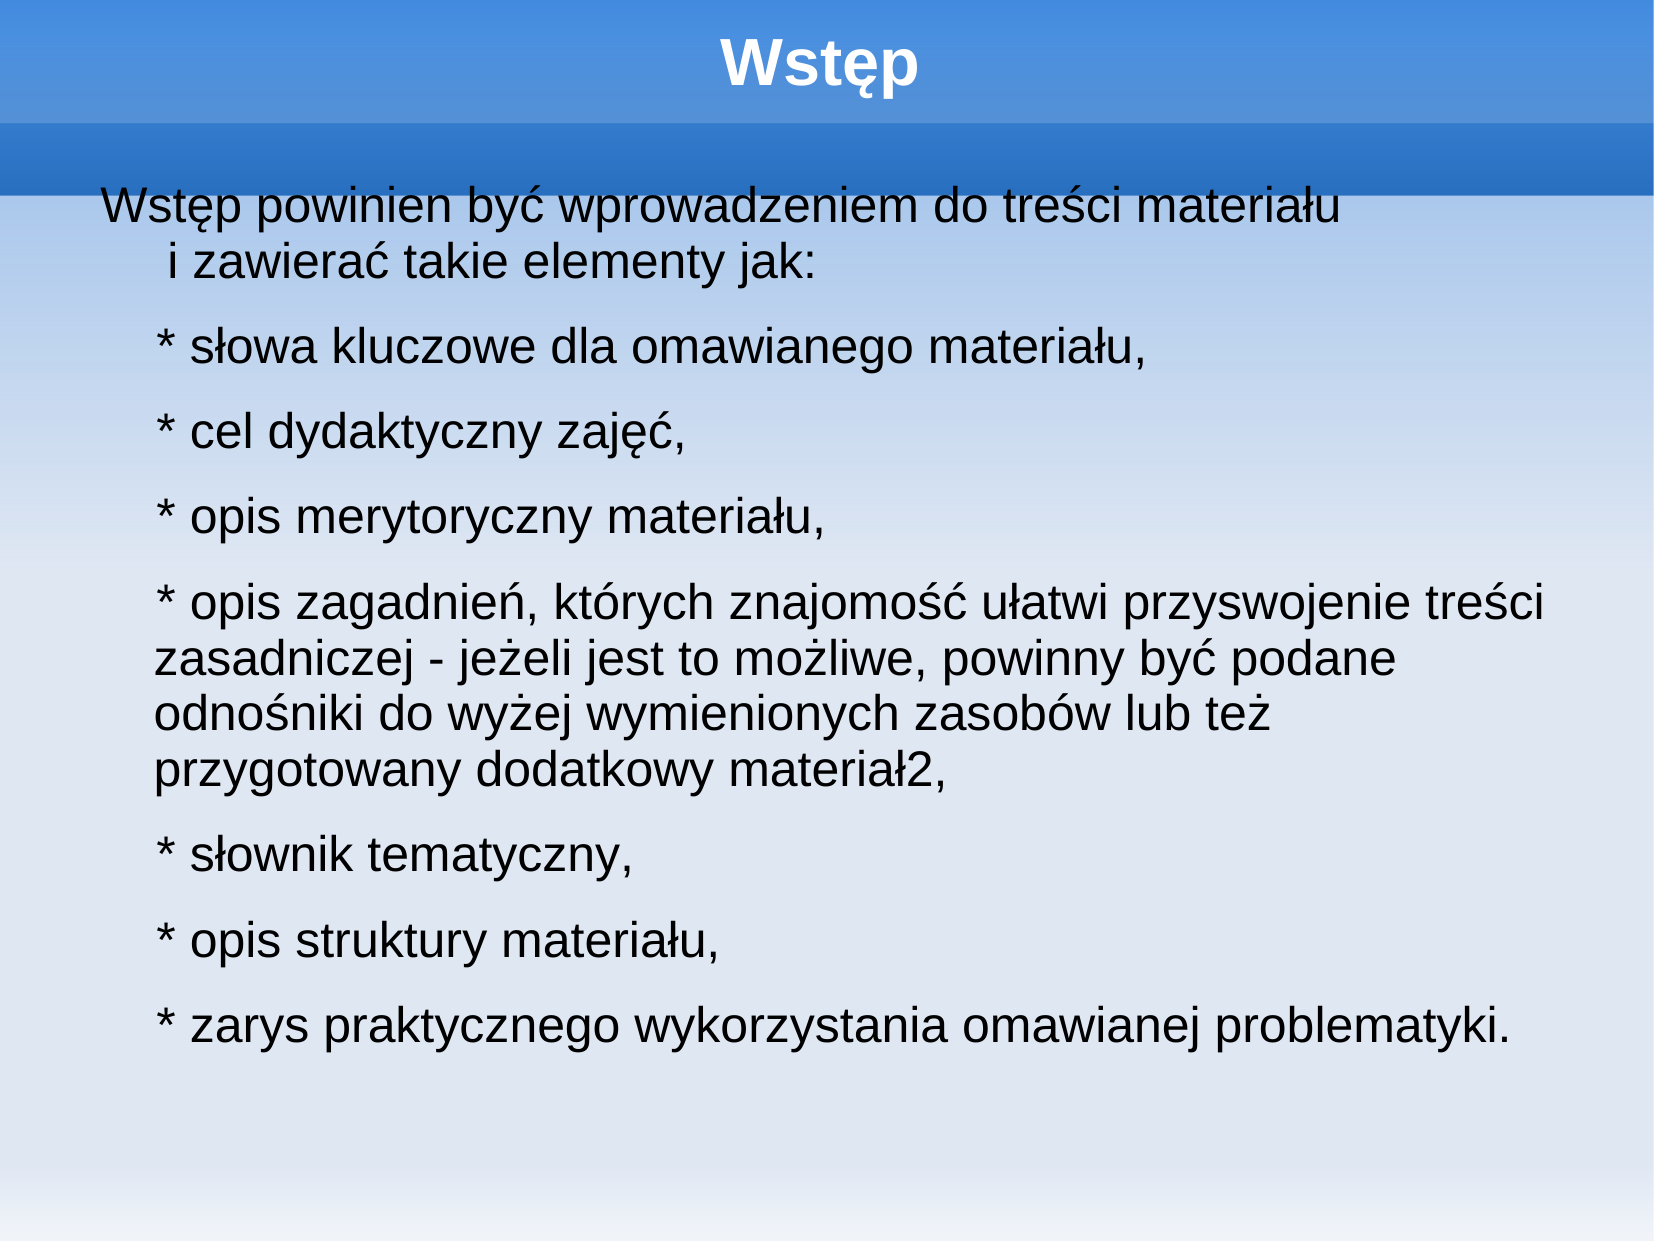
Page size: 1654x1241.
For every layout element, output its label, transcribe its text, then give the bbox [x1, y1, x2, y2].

picture [0, 0, 1654, 1241]
list Wstęp powinien być wprowadzeniem do treści materiału i zawierać takie elementy jak: * słowa kluczowe dla omawianego materiału, * cel dydaktyczny zajęć, * opis merytoryczny materiału, * opis zagadnień, których znajomość ułatwi przyswojenie treści zasadniczej - jeżeli jest to możliwe, powinny być podane odnośniki do wyżej wymienionych zasobów lub też przygotowany dodatkowy materiał2, * słownik tematyczny, * opis struktury materiału, * zarys praktycznego wykorzystania omawianej problematyki. [82, 177, 1571, 1241]
title Wstęp [76, 7, 1565, 119]
